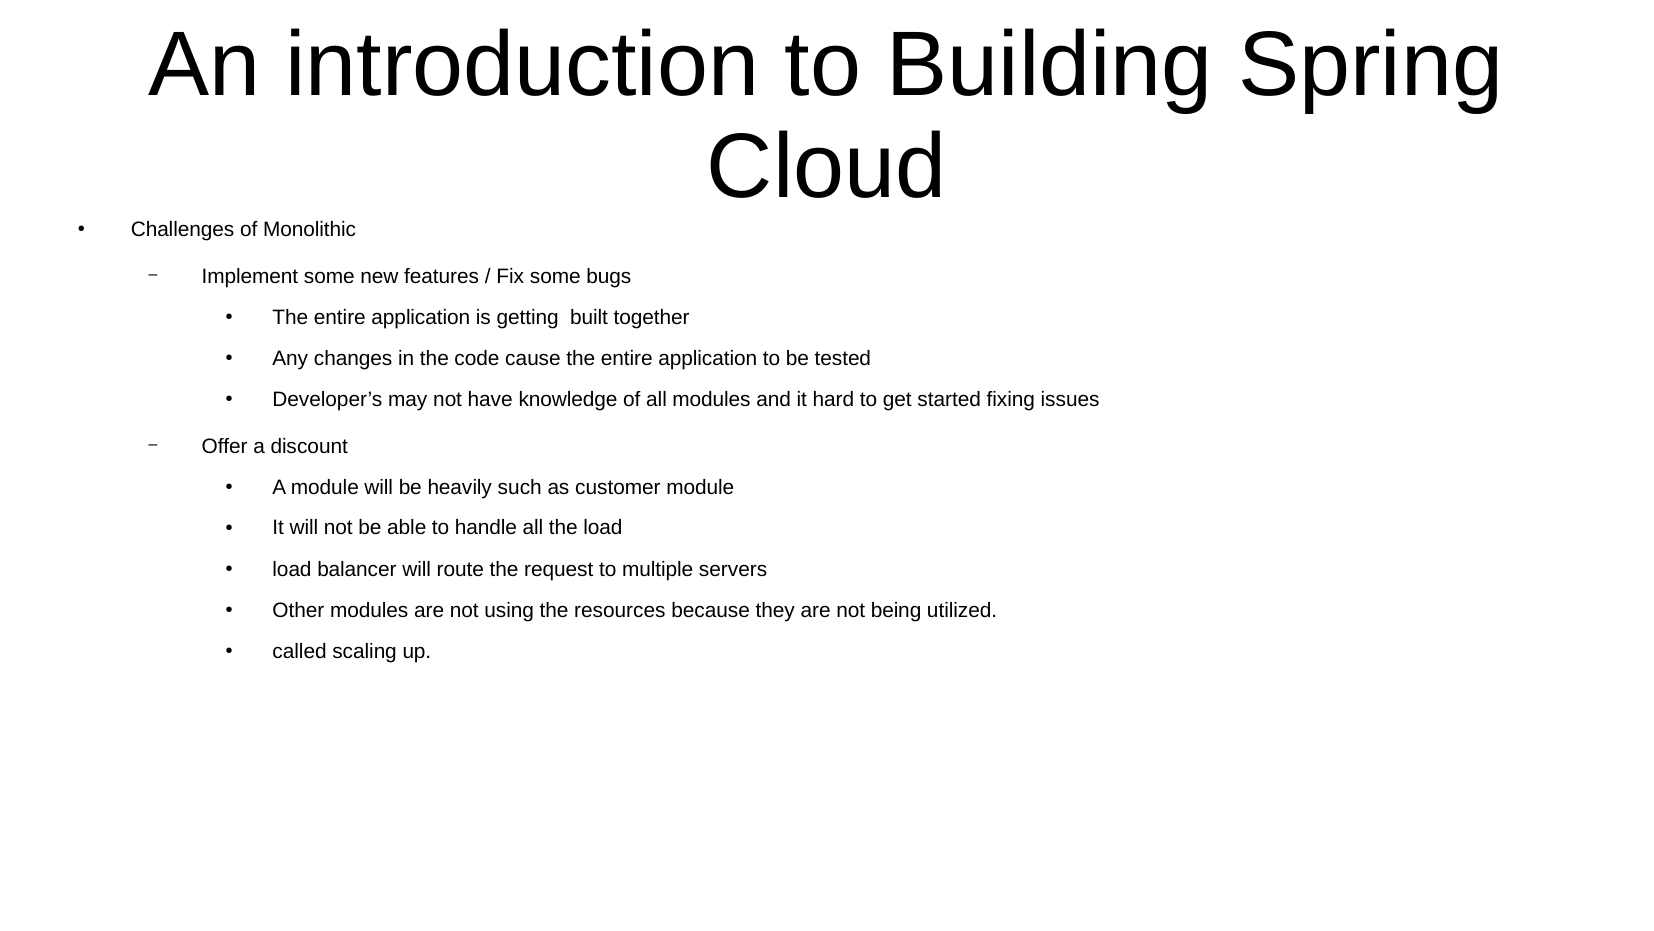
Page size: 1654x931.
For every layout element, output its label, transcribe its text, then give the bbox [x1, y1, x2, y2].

list Challenges of Monolithic Implement some new features / Fix some bugs The entire application is getting built together Any changes in the code cause the entire application to be tested Developer’s may not have knowledge of all modules and it hard to get started fixing issues Offer a discount A module will be heavily such as customer module It will not be able to handle all the load load balancer will route the request to multiple servers Other modules are not using the resources because they are not being utilized. called scaling up. [60, 217, 1636, 916]
title An introduction to Building Spring Cloud [82, 12, 1571, 217]
